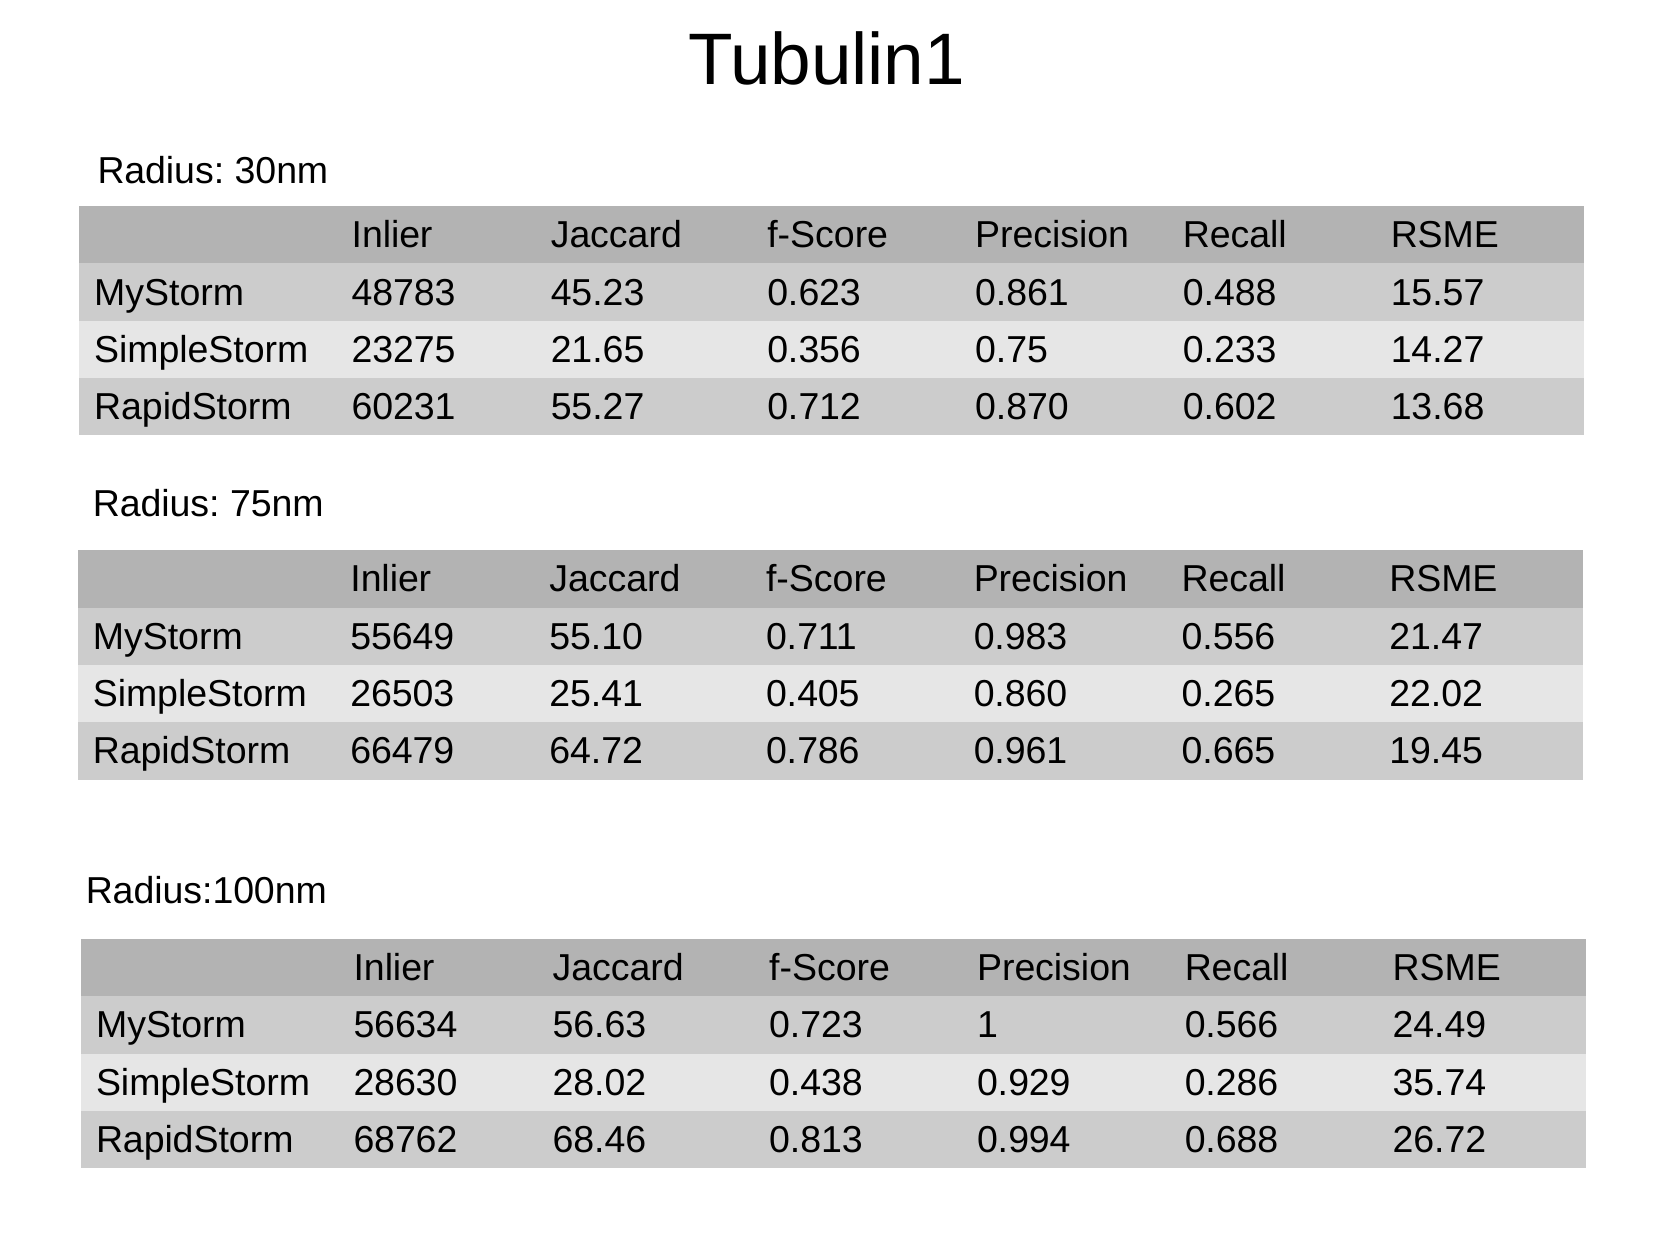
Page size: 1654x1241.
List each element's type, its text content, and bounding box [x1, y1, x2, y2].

table_cell 0.861 [960, 263, 1168, 321]
table_cell 60231 [337, 378, 536, 435]
text_box Radius: 75nm [78, 474, 433, 532]
table_cell 0.870 [960, 378, 1168, 435]
table_cell 0.961 [959, 722, 1167, 780]
table_cell 25.41 [535, 665, 751, 722]
table_cell 56.63 [538, 996, 754, 1054]
table_header RSME [1376, 206, 1584, 263]
table_header f-Score [753, 206, 960, 263]
table_header Recall [1170, 939, 1378, 996]
table_cell 0.556 [1167, 608, 1375, 665]
table_header RSME [1375, 550, 1583, 608]
table_cell 45.23 [536, 263, 753, 321]
table_header [79, 206, 337, 263]
table_header Jaccard [535, 550, 751, 608]
table_cell 0.994 [962, 1111, 1170, 1168]
table_cell 0.602 [1168, 378, 1376, 435]
table_header Inlier [339, 939, 538, 996]
table_header Precision [959, 550, 1167, 608]
table_header Jaccard [538, 939, 754, 996]
table_cell RapidStorm [78, 722, 336, 780]
table_cell 0.286 [1170, 1054, 1378, 1111]
table_cell RapidStorm [79, 378, 337, 435]
table_cell 0.813 [754, 1111, 962, 1168]
table_cell 0.929 [962, 1054, 1170, 1111]
table_cell 0.665 [1167, 722, 1375, 780]
table_cell 35.74 [1378, 1054, 1586, 1111]
table_cell MyStorm [81, 996, 339, 1054]
table_cell SimpleStorm [81, 1054, 339, 1111]
table_cell 13.68 [1376, 378, 1584, 435]
table_header Precision [962, 939, 1170, 996]
table_header [81, 939, 339, 996]
table_cell MyStorm [78, 608, 336, 665]
table_cell 0.983 [959, 608, 1167, 665]
table_cell 56634 [339, 996, 538, 1054]
table_cell 0.75 [960, 321, 1168, 378]
table_header Recall [1168, 206, 1376, 263]
table_cell 26.72 [1378, 1111, 1586, 1168]
table_header Precision [960, 206, 1168, 263]
table_cell 26503 [336, 665, 535, 722]
table_cell 0.723 [754, 996, 962, 1054]
table_header Inlier [336, 550, 535, 608]
text_box Radius: 30nm [82, 141, 402, 199]
table_header Jaccard [536, 206, 753, 263]
table_cell 15.57 [1376, 263, 1584, 321]
table_cell 55.27 [536, 378, 753, 435]
table_cell 0.356 [753, 321, 960, 378]
table_cell RapidStorm [81, 1111, 339, 1168]
table_cell 0.688 [1170, 1111, 1378, 1168]
table_cell 0.623 [753, 263, 960, 321]
table_cell 55649 [336, 608, 535, 665]
table_cell 23275 [337, 321, 536, 378]
table_cell 0.860 [959, 665, 1167, 722]
table_cell 22.02 [1375, 665, 1583, 722]
table_header Recall [1167, 550, 1375, 608]
table_header f-Score [754, 939, 962, 996]
table_cell 68.46 [538, 1111, 754, 1168]
table_cell SimpleStorm [79, 321, 337, 378]
table_cell 0.566 [1170, 996, 1378, 1054]
table_cell 0.233 [1168, 321, 1376, 378]
table_cell 19.45 [1375, 722, 1583, 780]
table_cell 68762 [339, 1111, 538, 1168]
table_header Inlier [337, 206, 536, 263]
table_cell MyStorm [79, 263, 337, 321]
title Tubulin1 [82, 11, 1571, 107]
table_header [78, 550, 336, 608]
table_cell 0.711 [751, 608, 959, 665]
table_cell 55.10 [535, 608, 751, 665]
table_cell 28.02 [538, 1054, 754, 1111]
table_cell 0.488 [1168, 263, 1376, 321]
table_cell 64.72 [535, 722, 751, 780]
table_header f-Score [751, 550, 959, 608]
table_cell 28630 [339, 1054, 538, 1111]
table_cell 24.49 [1378, 996, 1586, 1054]
table_cell 1 [962, 996, 1170, 1054]
table_cell 0.265 [1167, 665, 1375, 722]
table_cell 0.712 [753, 378, 960, 435]
table_cell 0.438 [754, 1054, 962, 1111]
table_cell 14.27 [1376, 321, 1584, 378]
table_cell 0.786 [751, 722, 959, 780]
table_cell 21.65 [536, 321, 753, 378]
table_cell 66479 [336, 722, 535, 780]
table_cell 48783 [337, 263, 536, 321]
table_cell SimpleStorm [78, 665, 336, 722]
text_box Radius:100nm [70, 862, 426, 920]
table_cell 21.47 [1375, 608, 1583, 665]
table_header RSME [1378, 939, 1586, 996]
table_cell 0.405 [751, 665, 959, 722]
